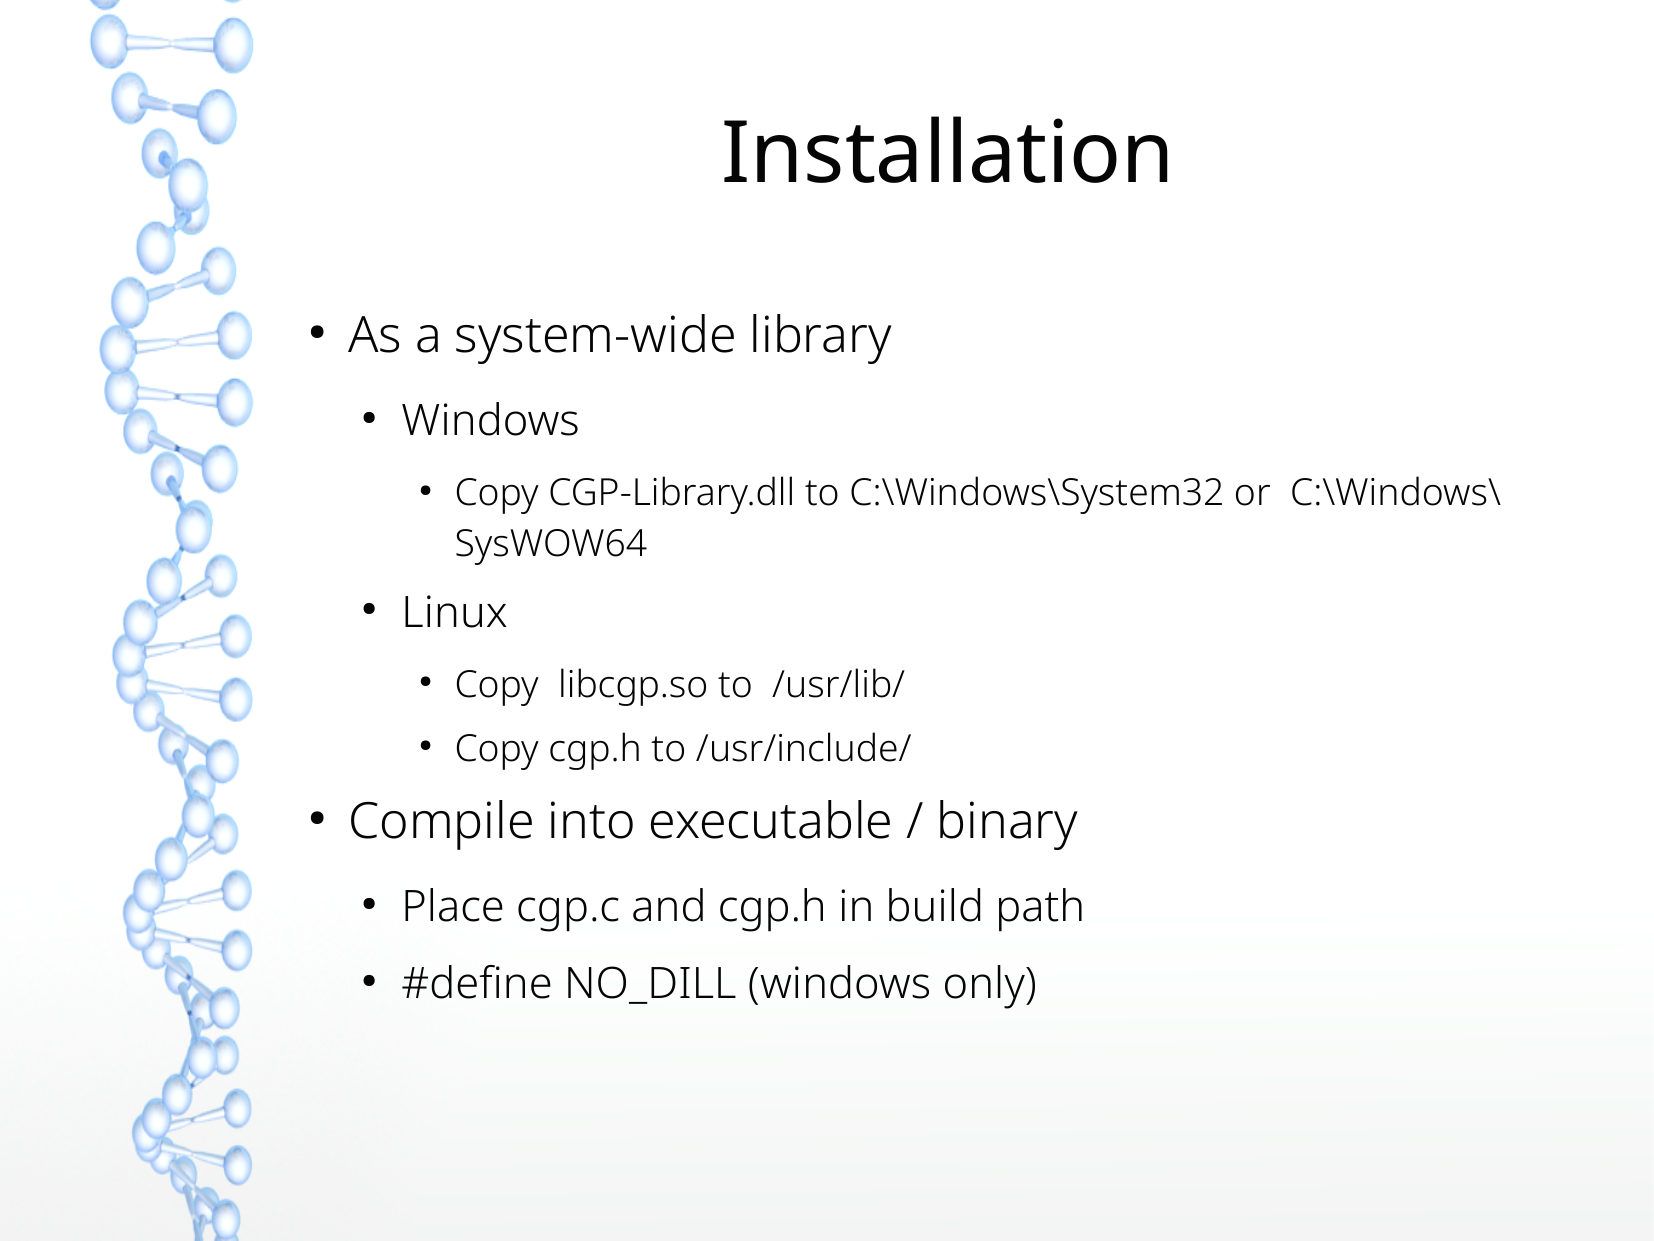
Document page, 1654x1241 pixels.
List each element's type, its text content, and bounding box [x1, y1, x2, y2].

title Installation [295, 47, 1624, 252]
list As a system-wide library Windows Copy CGP-Library.dll to C:\Windows\System32 or C:\Windows\SysWOW64 Linux Copy libcgp.so to /usr/lib/ Copy cgp.h to /usr/include/ Compile into executable / binary Place cgp.c and cgp.h in build path #define NO_DILL (windows only) [295, 299, 1624, 1019]
picture [0, 0, 1654, 1241]
